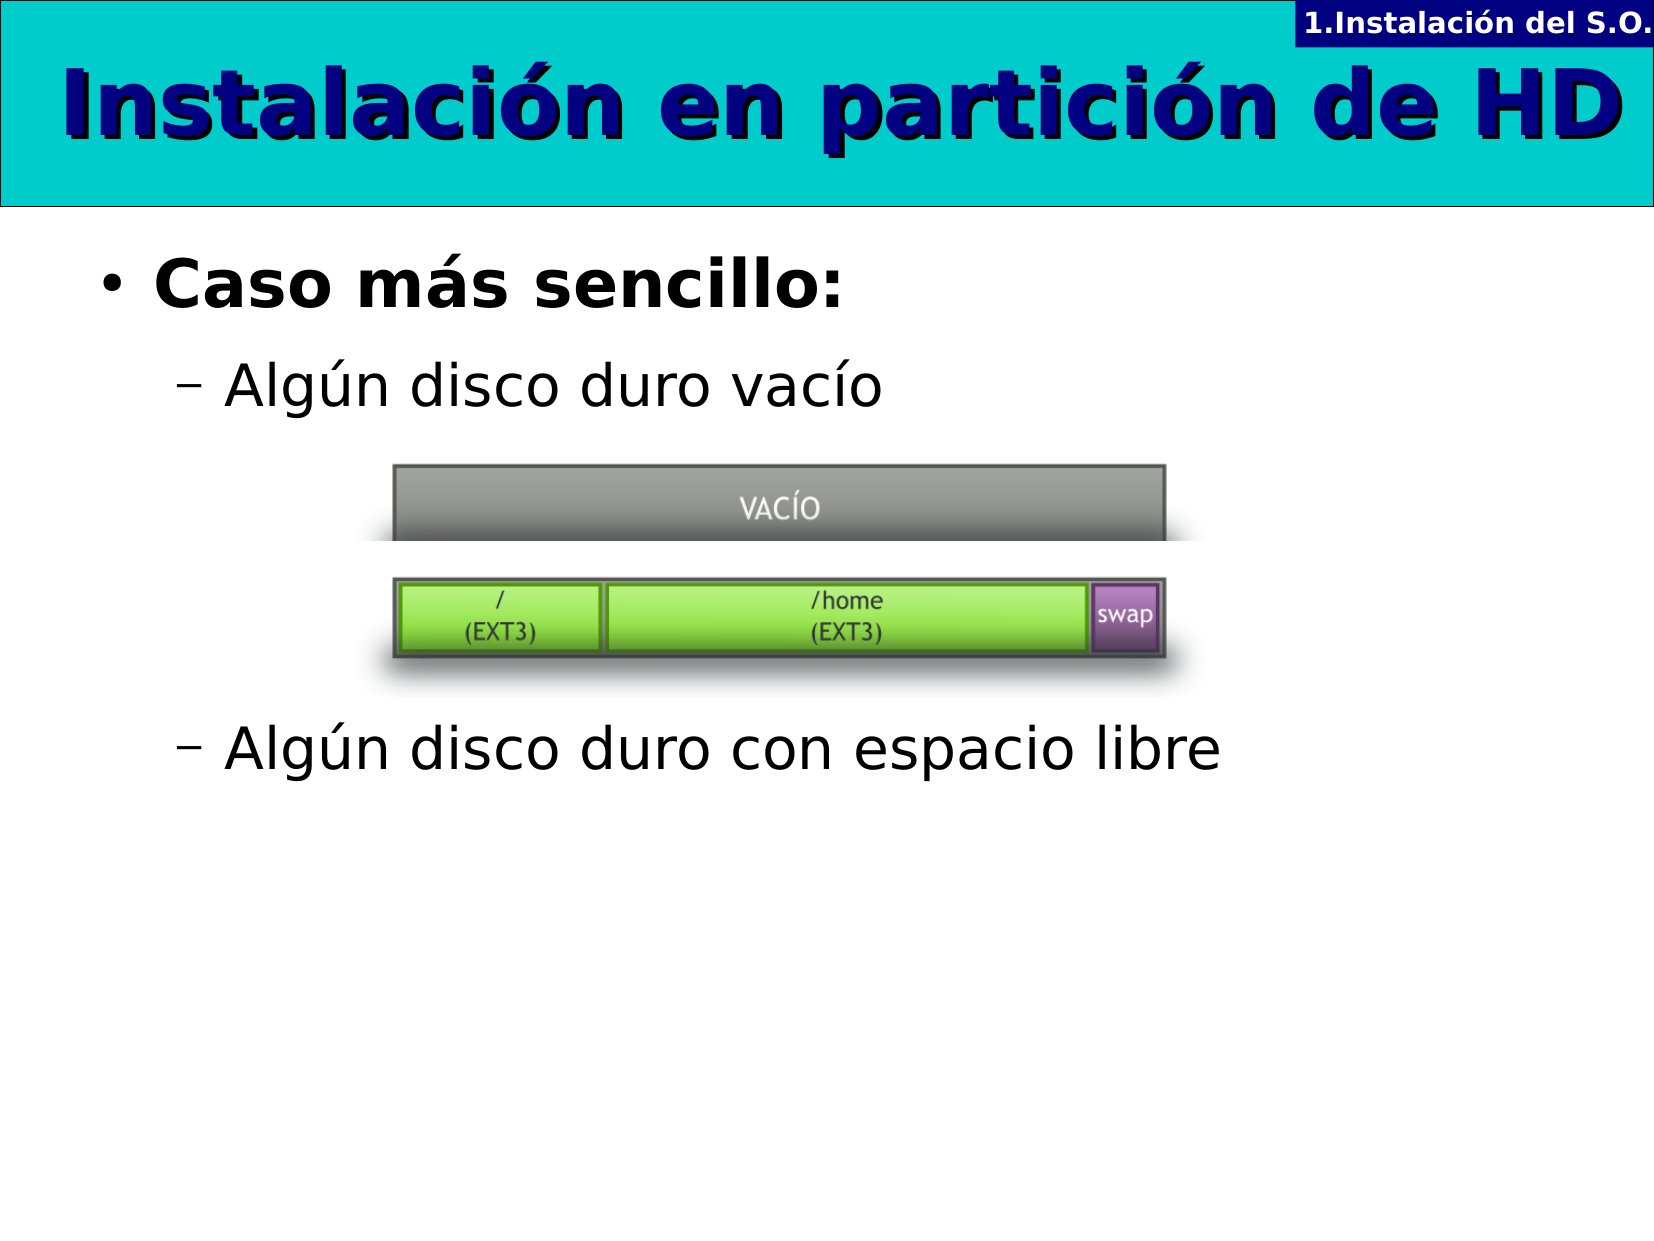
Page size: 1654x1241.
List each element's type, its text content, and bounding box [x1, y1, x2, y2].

list Caso más sencillo: Algún disco duro vacío Algún disco duro con espacio libre [82, 245, 1571, 1109]
text_box 1.Instalación del S.O. [1295, 0, 1654, 48]
title Instalación en partición de HD [59, 14, 1654, 192]
picture [348, 430, 1211, 697]
